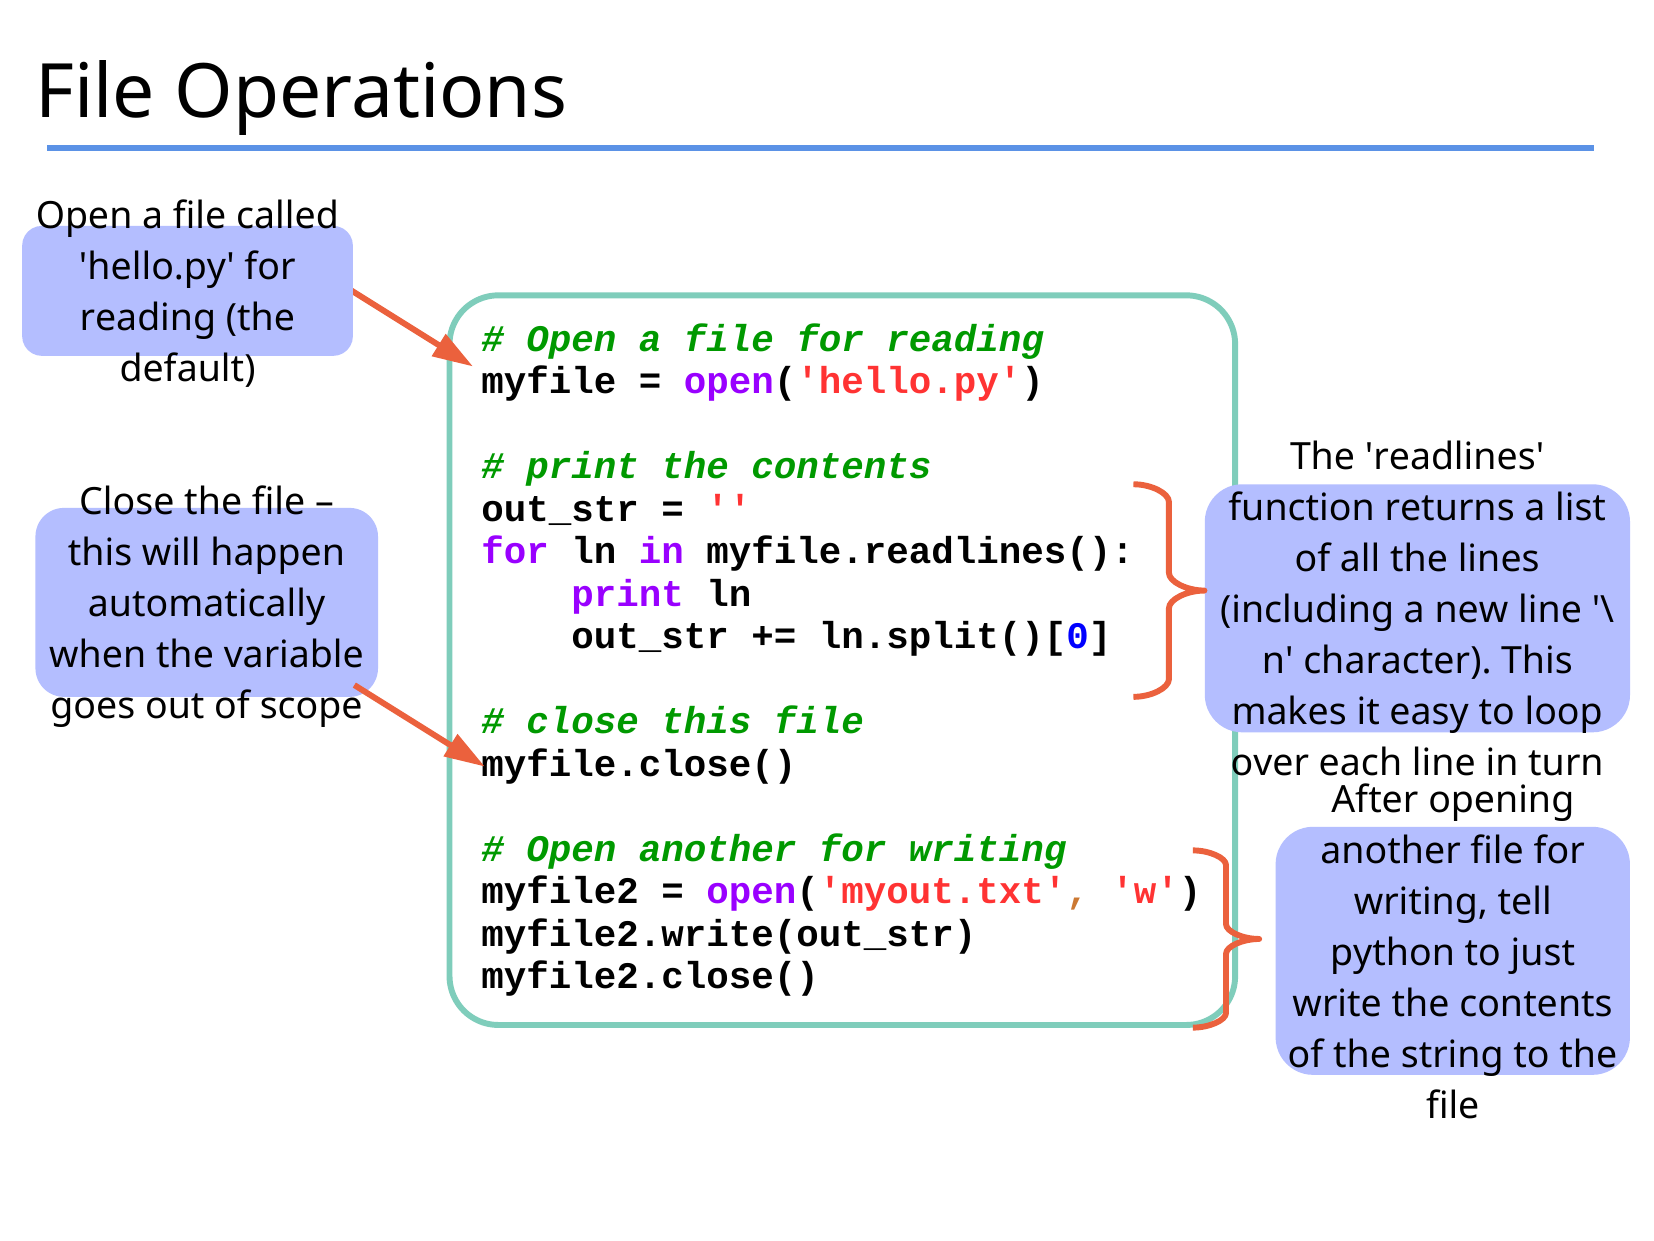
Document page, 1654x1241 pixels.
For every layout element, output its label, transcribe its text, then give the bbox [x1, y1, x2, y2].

title File Operations [35, 4, 1217, 173]
text_box Close the file – this will happen automatically when the variable goes out of scope [35, 507, 379, 697]
text_box Open a file called 'hello.py' for reading (the default) [22, 225, 353, 356]
text_box The 'readlines' function returns a list of all the lines (including a new line '\n' character). This makes it easy to loop over each line in turn [1204, 484, 1631, 733]
text_box After opening another file for writing, tell python to just write the contents of the string to the file [1275, 826, 1630, 1075]
text_box # Open a file for reading myfile = open('hello.py') # print the contents out_str = '' for ln in myfile.readlines(): print ln out_str += ln.split()[0] # close this file myfile.close() # Open another for writing myfile2 = open('myout.txt', 'w') myfile2.write(out_str) myfile2.close() [449, 295, 1236, 1025]
